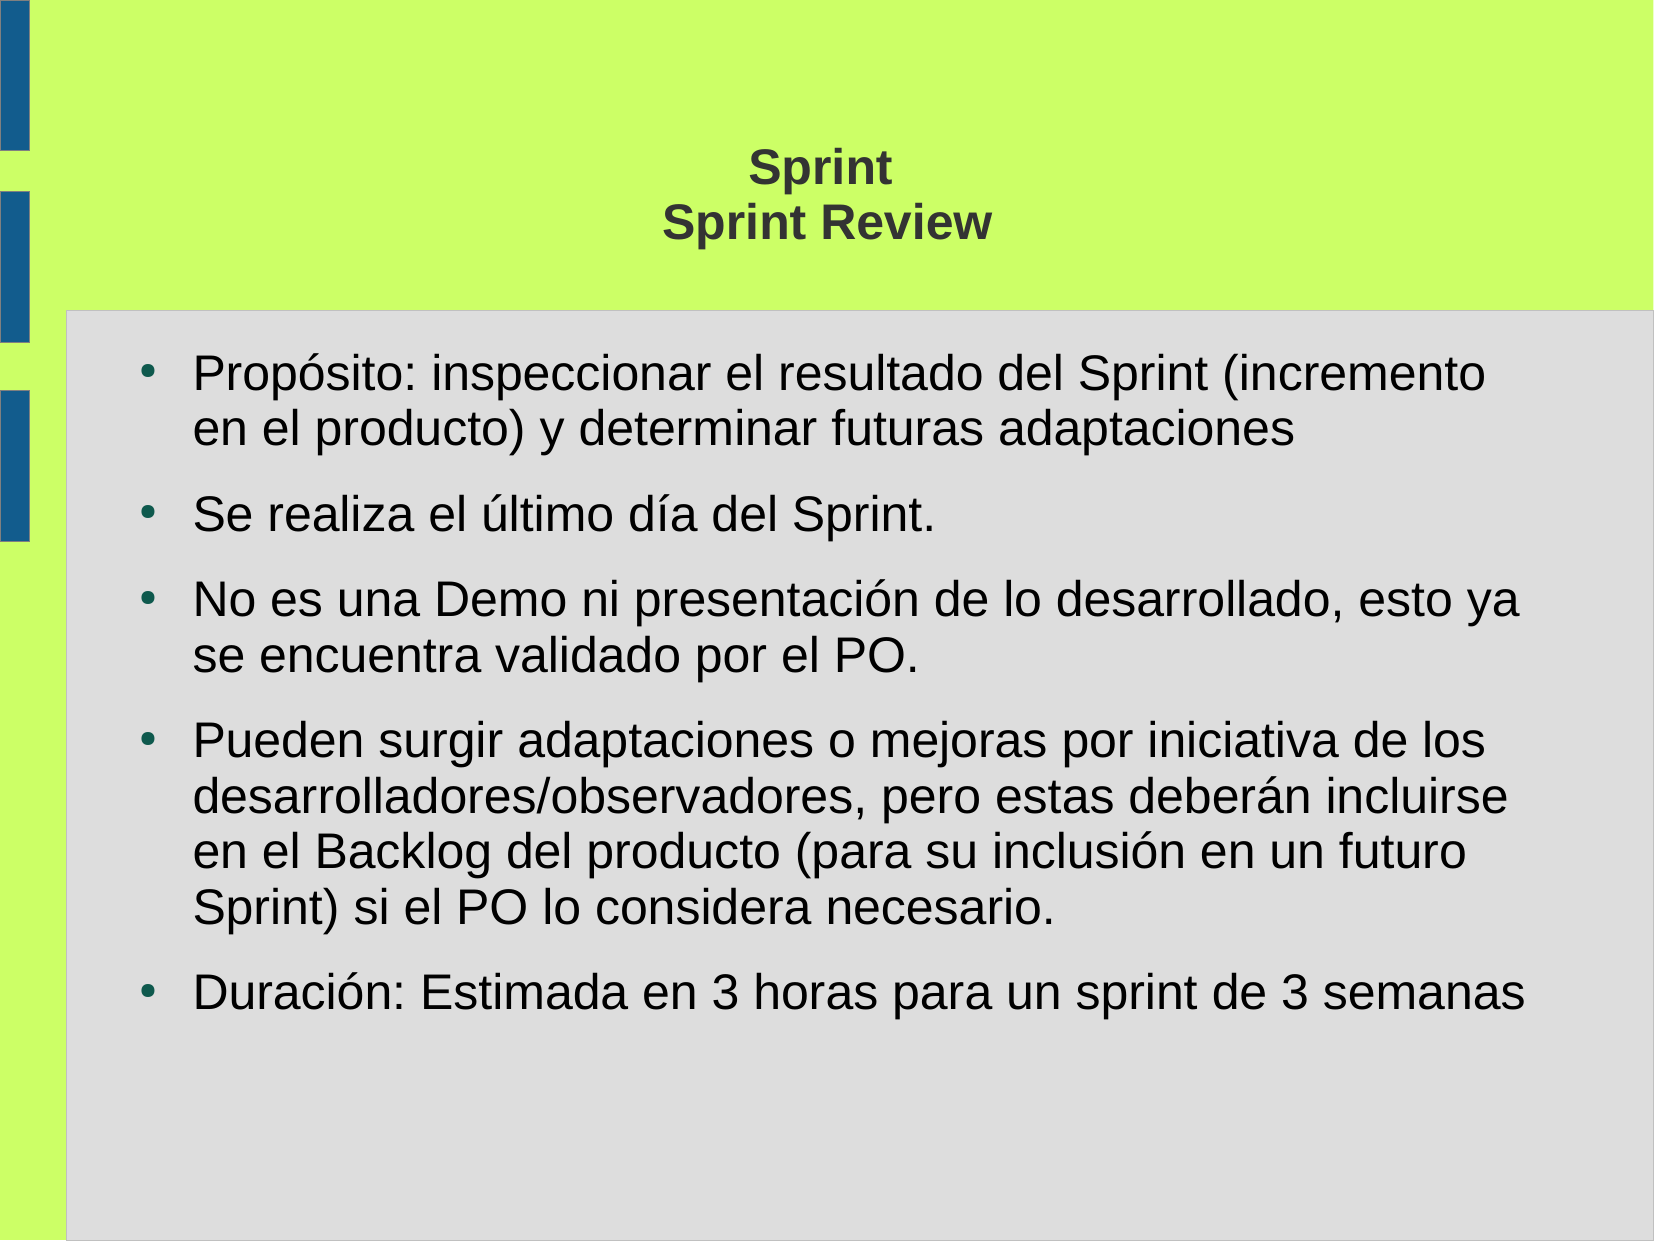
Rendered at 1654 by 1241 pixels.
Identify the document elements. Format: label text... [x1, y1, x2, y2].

list Propósito: inspeccionar el resultado del Sprint (incremento en el producto) y determinar futuras adaptaciones Se realiza el último día del Sprint. No es una Demo ni presentación de lo desarrollado, esto ya se encuentra validado por el PO. Pueden surgir adaptaciones o mejoras por iniciativa de los desarrolladores/observadores, pero estas deberán incluirse en el Backlog del producto (para su inclusión en un futuro Sprint) si el PO lo considera necesario. Duración: Estimada en 3 horas para un sprint de 3 semanas [121, 344, 1534, 1127]
title Sprint Sprint Review [121, 91, 1534, 299]
